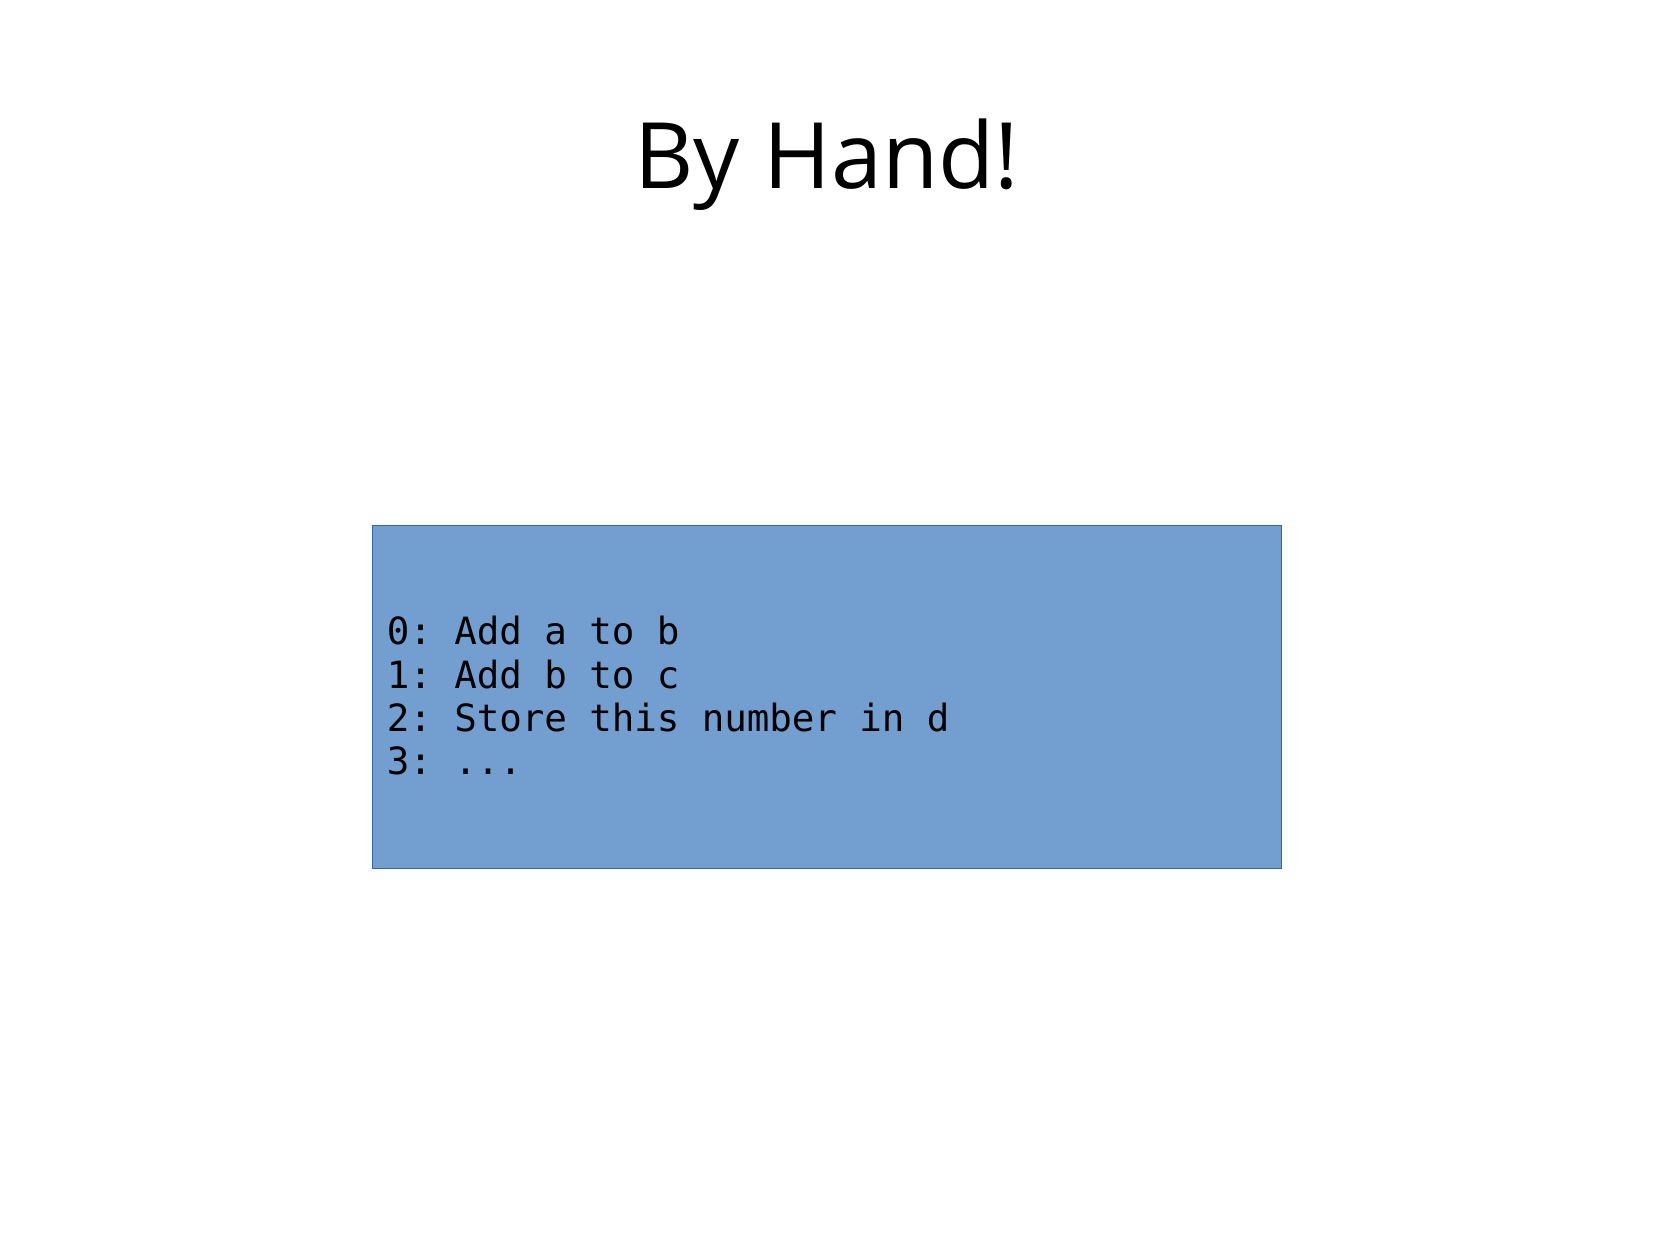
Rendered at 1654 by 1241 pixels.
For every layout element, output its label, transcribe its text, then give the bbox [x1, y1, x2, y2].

title By Hand! [82, 49, 1571, 257]
text_box 0: Add a to b 1: Add b to c 2: Store this number in d 3: ... [372, 525, 1282, 869]
